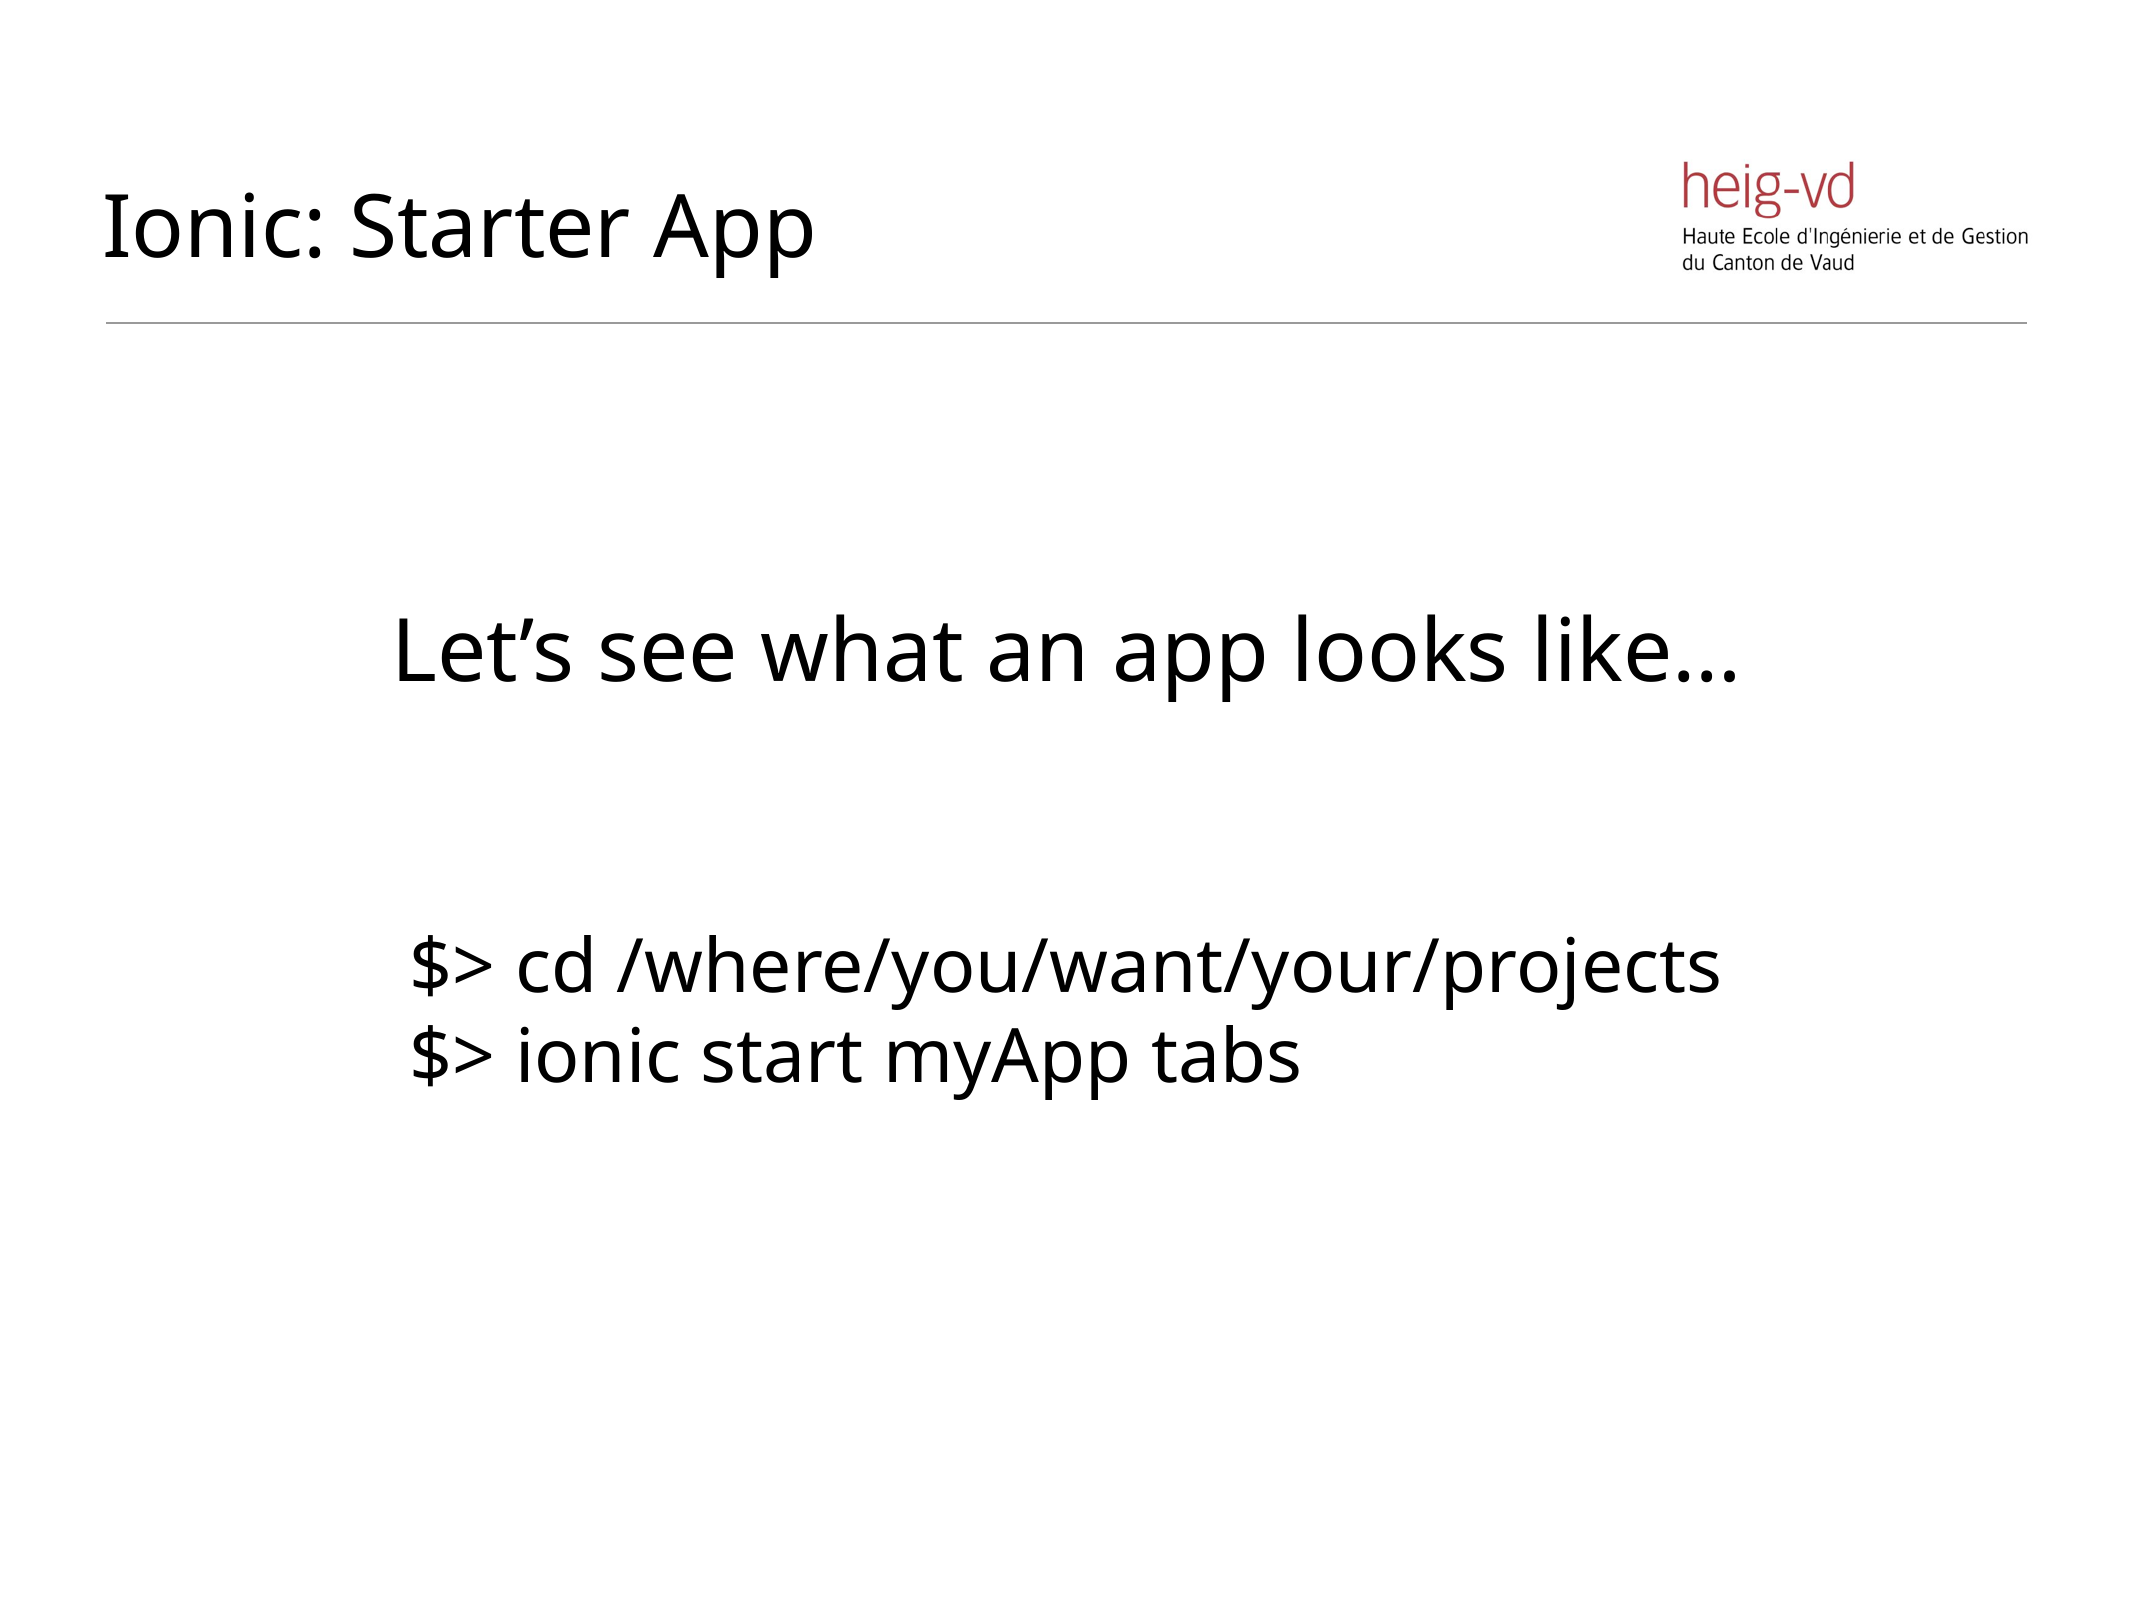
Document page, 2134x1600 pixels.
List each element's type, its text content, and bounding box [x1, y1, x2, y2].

text_box $> cd /where/you/want/your/projects $> ionic start myApp tabs [401, 908, 1732, 1106]
text_box Let’s see what an app looks like… [383, 585, 1750, 708]
title Ionic: Starter App [93, 54, 2040, 284]
